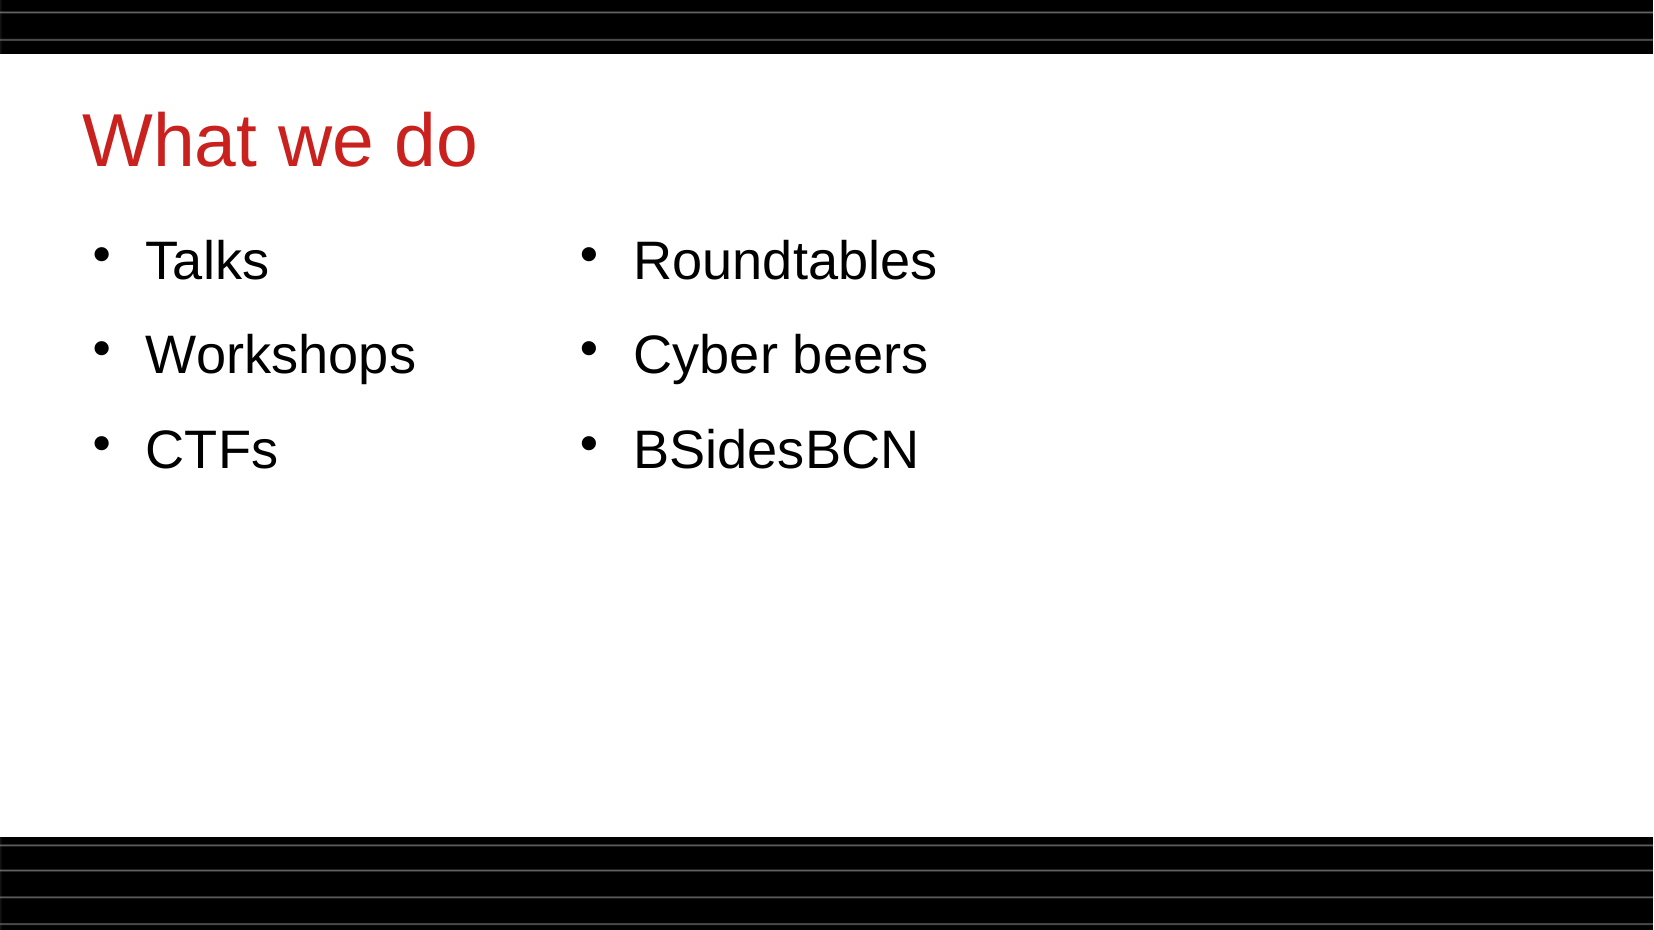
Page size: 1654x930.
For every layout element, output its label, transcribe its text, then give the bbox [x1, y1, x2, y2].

text_box Roundtables Cyber beers BSidesBCN [562, 224, 1305, 600]
text_box Talks Workshops CTFs [74, 224, 555, 600]
text_box What we do [82, 84, 1570, 188]
picture [0, 837, 1653, 930]
picture [0, 0, 1653, 54]
